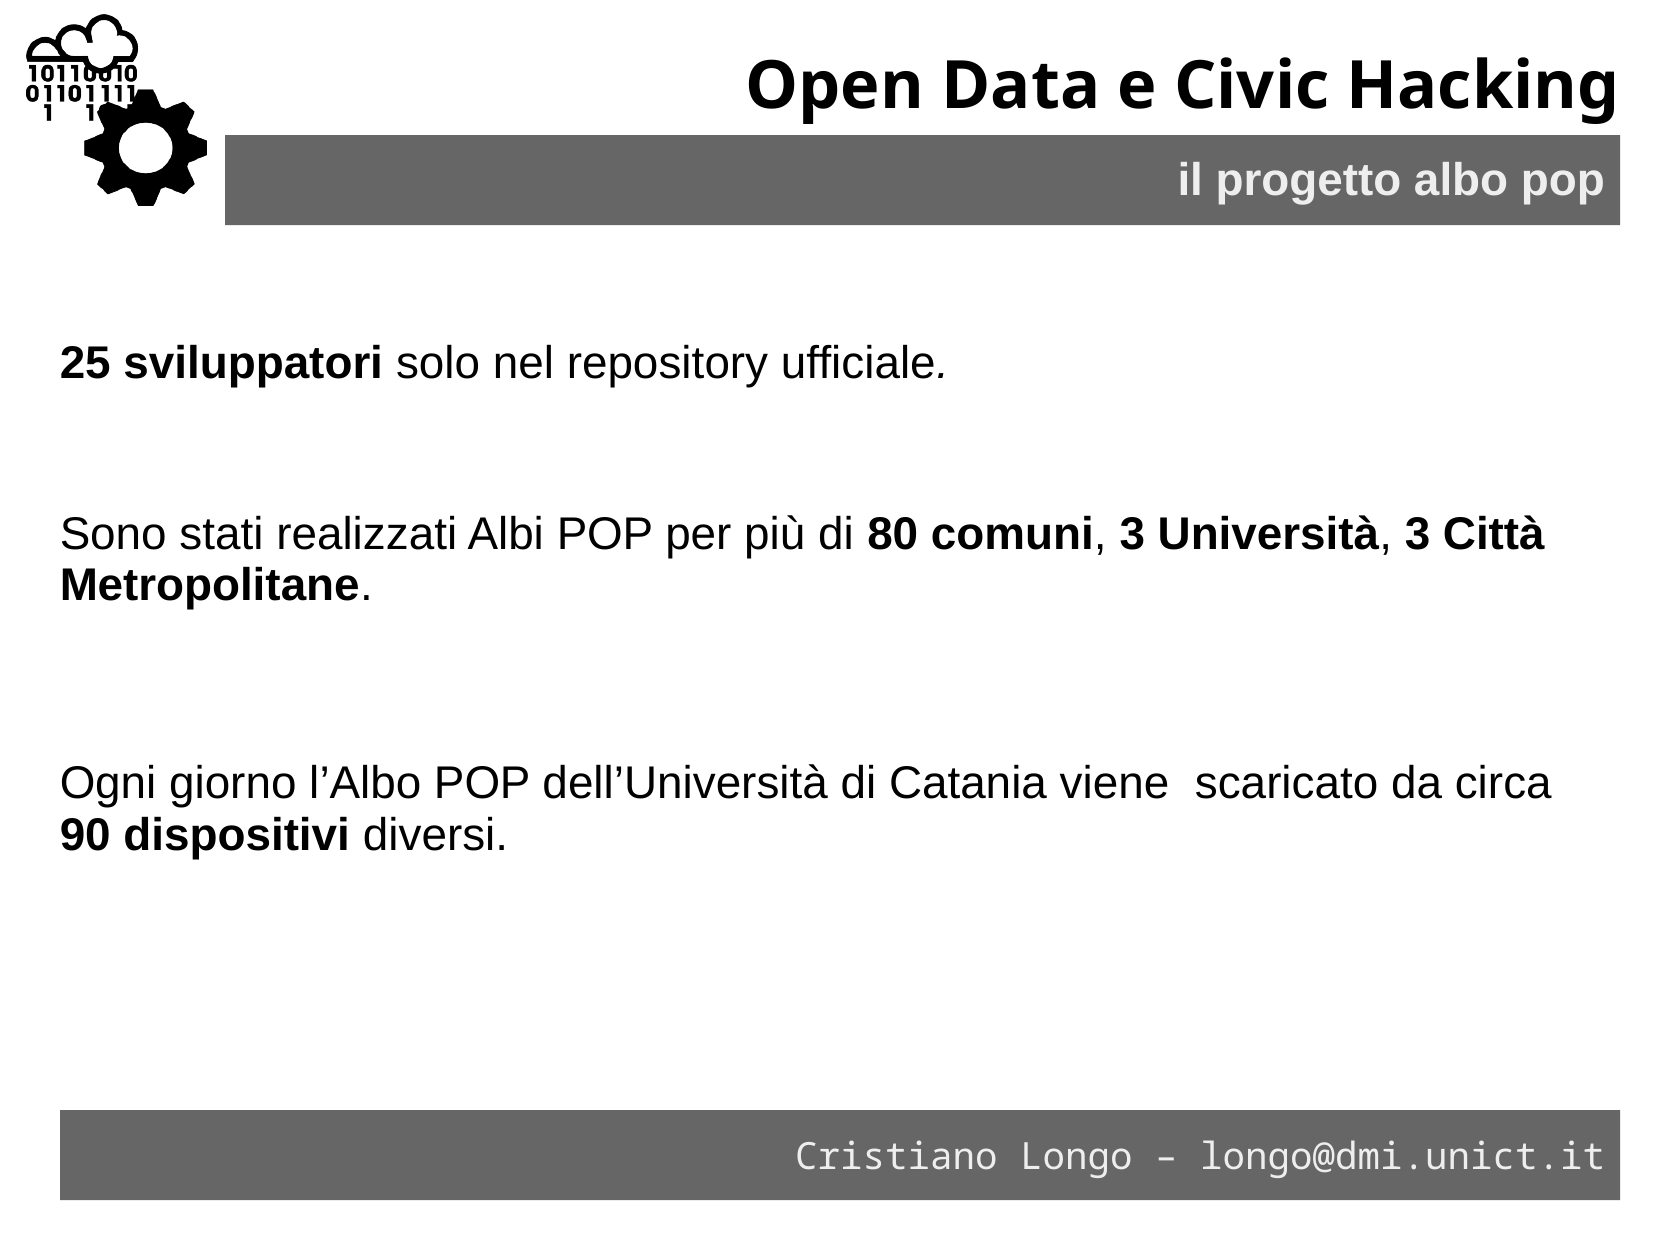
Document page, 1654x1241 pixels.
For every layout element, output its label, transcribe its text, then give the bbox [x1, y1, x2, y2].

text_box Cristiano Longo – longo@dmi.unict.it [60, 1110, 1621, 1201]
text_box Ogni giorno l’Albo POP dell’Università di Catania viene scaricato da circa 90 dispositivi diversi. [45, 750, 1576, 868]
text_box Open Data e Civic Hacking [285, 30, 1636, 129]
picture [26, 14, 207, 206]
text_box 25 sviluppatori solo nel repository ufficiale. [45, 330, 1576, 448]
text_box il progetto albo pop [225, 135, 1621, 226]
text_box Sono stati realizzati Albi POP per più di 80 comuni, 3 Università, 3 Città Metropolitane. [45, 500, 1576, 618]
